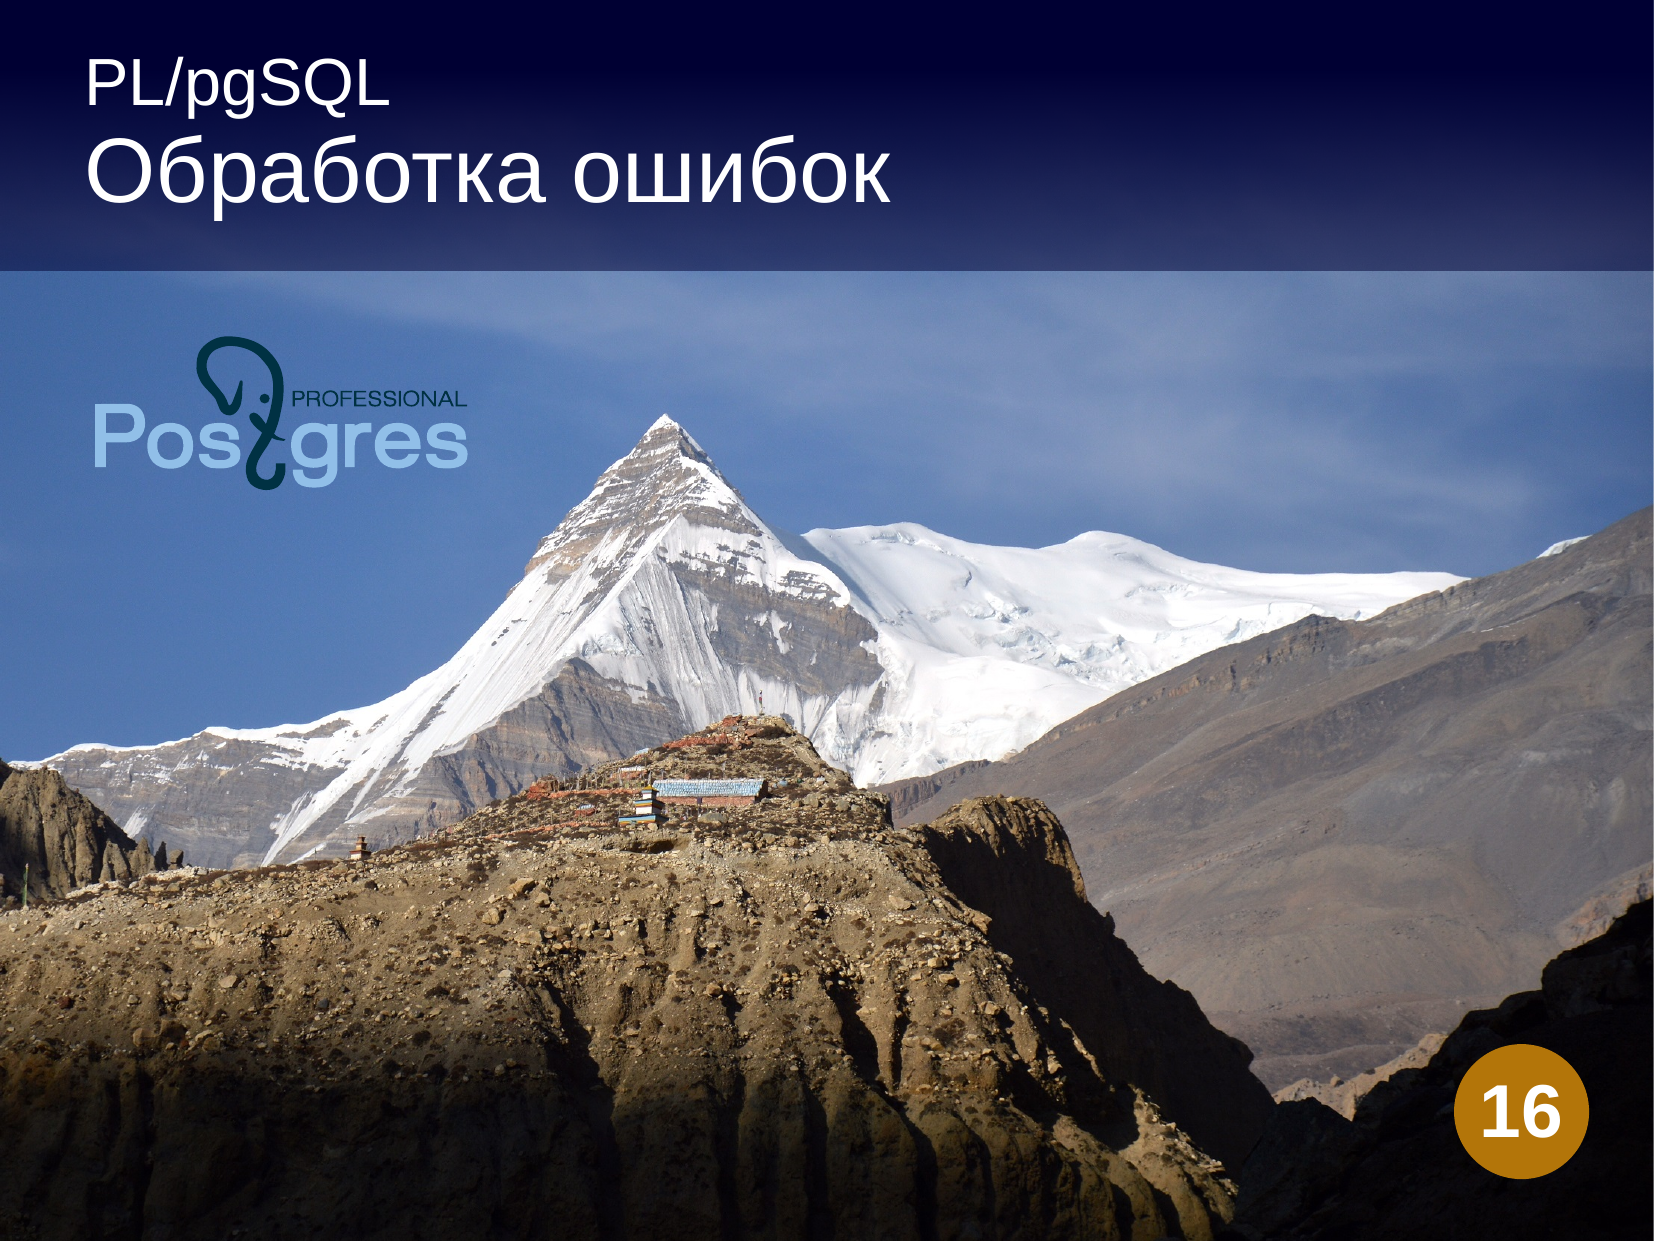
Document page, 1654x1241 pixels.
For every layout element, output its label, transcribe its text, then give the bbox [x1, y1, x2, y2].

picture [0, 271, 1654, 1241]
text_box 16 [1454, 1044, 1590, 1180]
title PL/pgSQL Обработка ошибок [84, 44, 1636, 251]
